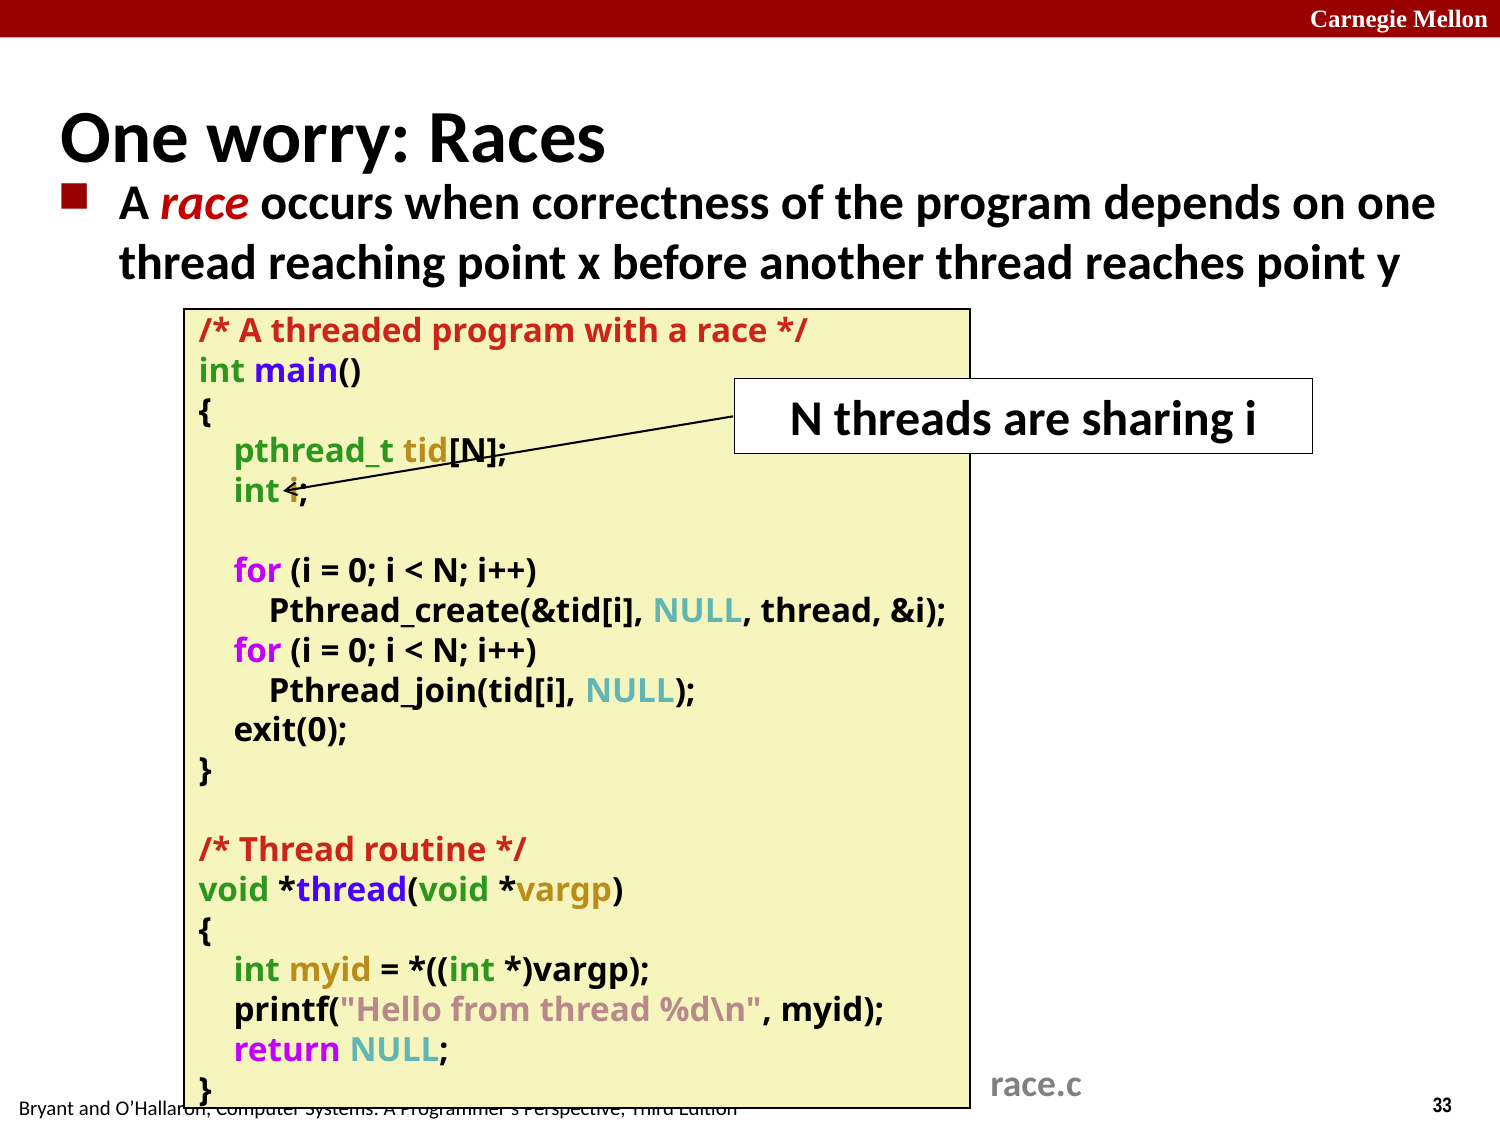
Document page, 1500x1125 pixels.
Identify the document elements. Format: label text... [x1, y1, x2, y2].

text_box /* A threaded program with a race */ int main() { pthread_t tid[N]; int i; for (i = 0; i < N; i++) Pthread_create(&tid[i], NULL, thread, &i); for (i = 0; i < N; i++) Pthread_join(tid[i], NULL); exit(0); } /* Thread routine */ void *thread(void *vargp) { int myid = *((int *)vargp); printf("Hello from thread %d\n", myid); return NULL; } [183, 309, 971, 1108]
text_box race.c [975, 1051, 1097, 1112]
list A race occurs when correctness of the program depends on one thread reaching point x before another thread reaches point y [47, 162, 1500, 1020]
title One worry: Races [45, 70, 1291, 196]
text_box N threads are sharing i [734, 378, 1313, 454]
